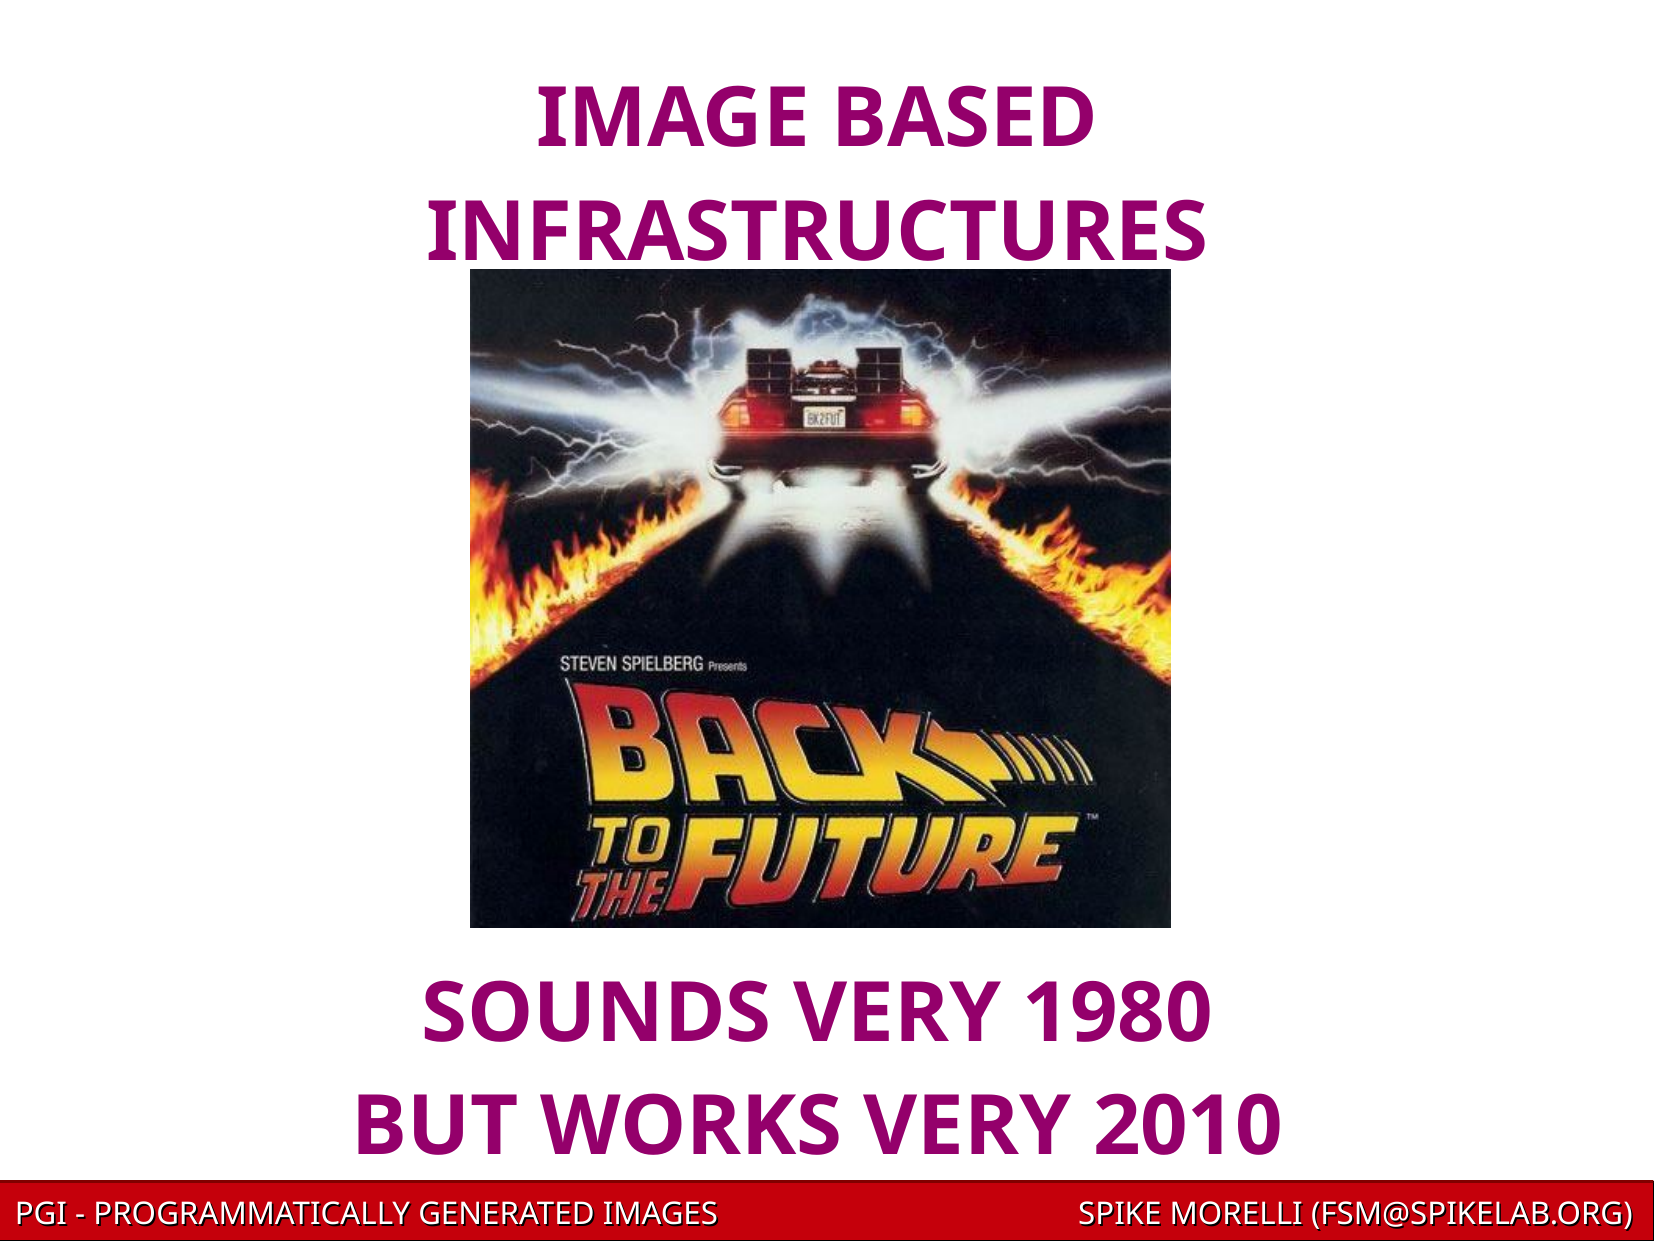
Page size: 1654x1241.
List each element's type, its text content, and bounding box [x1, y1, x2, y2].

text_box PGI - PROGRAMMATICALLY GENERATED IMAGES [0, 1184, 722, 1235]
text_box SOUNDS VERY 1980 BUT WORKS VERY 2010 [336, 944, 1305, 1147]
text_box [0, 1183, 1654, 1241]
text_box IMAGE BASED INFRASTRUCTURES [411, 50, 1230, 252]
text_box SPIKE MORELLI (FSM@SPIKELAB.ORG) [1063, 1184, 1643, 1235]
picture [470, 269, 1171, 928]
